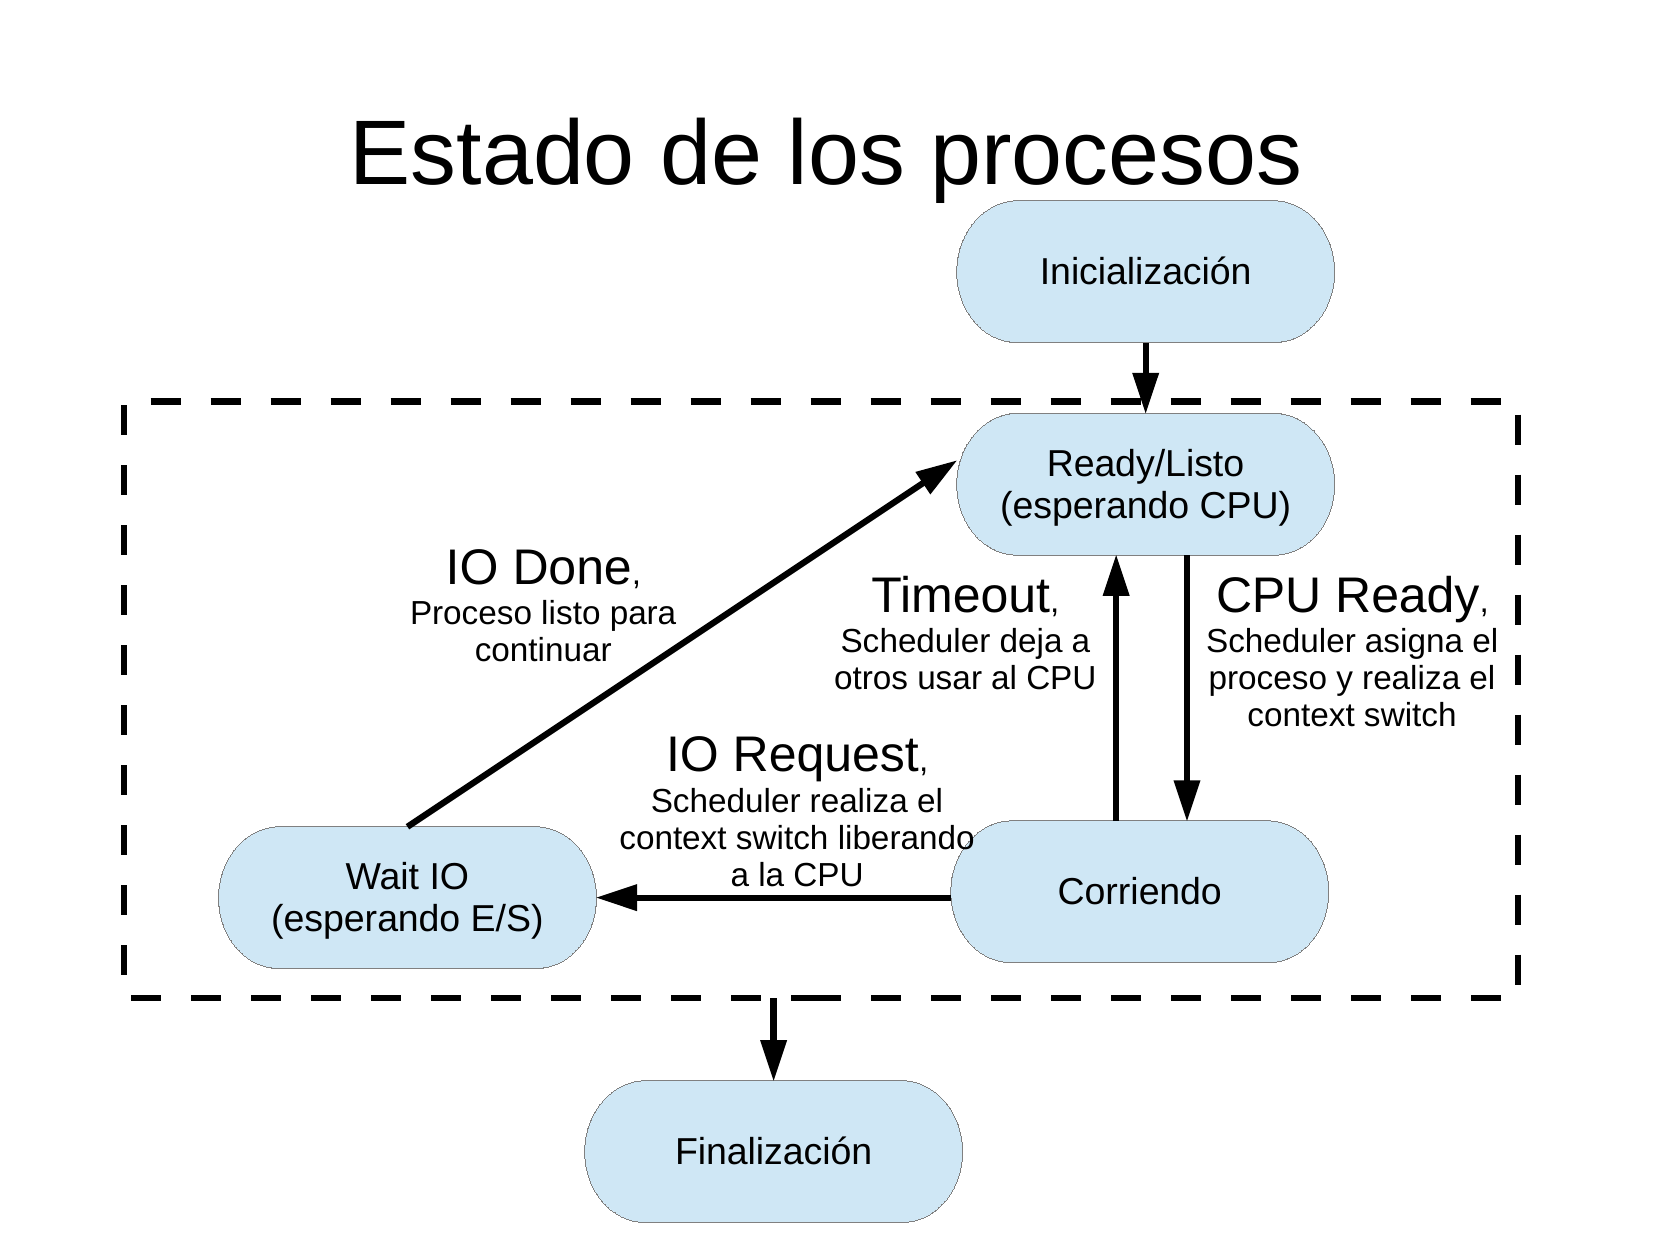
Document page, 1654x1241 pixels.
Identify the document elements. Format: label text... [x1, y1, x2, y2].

text_box IO Done, Proceso listo para continuar [389, 531, 697, 770]
text_box Wait IO (esperando E/S) [218, 826, 596, 969]
text_box Corriendo [987, 820, 1329, 963]
text_box Timeout, Scheduler deja a otros usar al CPU [803, 559, 1128, 708]
text_box Inicialización [956, 257, 1335, 343]
text_box Ready/Listo (esperando CPU) [956, 413, 1335, 556]
text_box CPU Ready, Scheduler asigna el proceso y realiza el context switch [1151, 559, 1554, 798]
title Estado de los procesos [82, 49, 1571, 257]
text_box Finalización [584, 1080, 963, 1223]
text_box IO Request, Scheduler realiza el context switch liberando a la CPU [596, 718, 999, 957]
